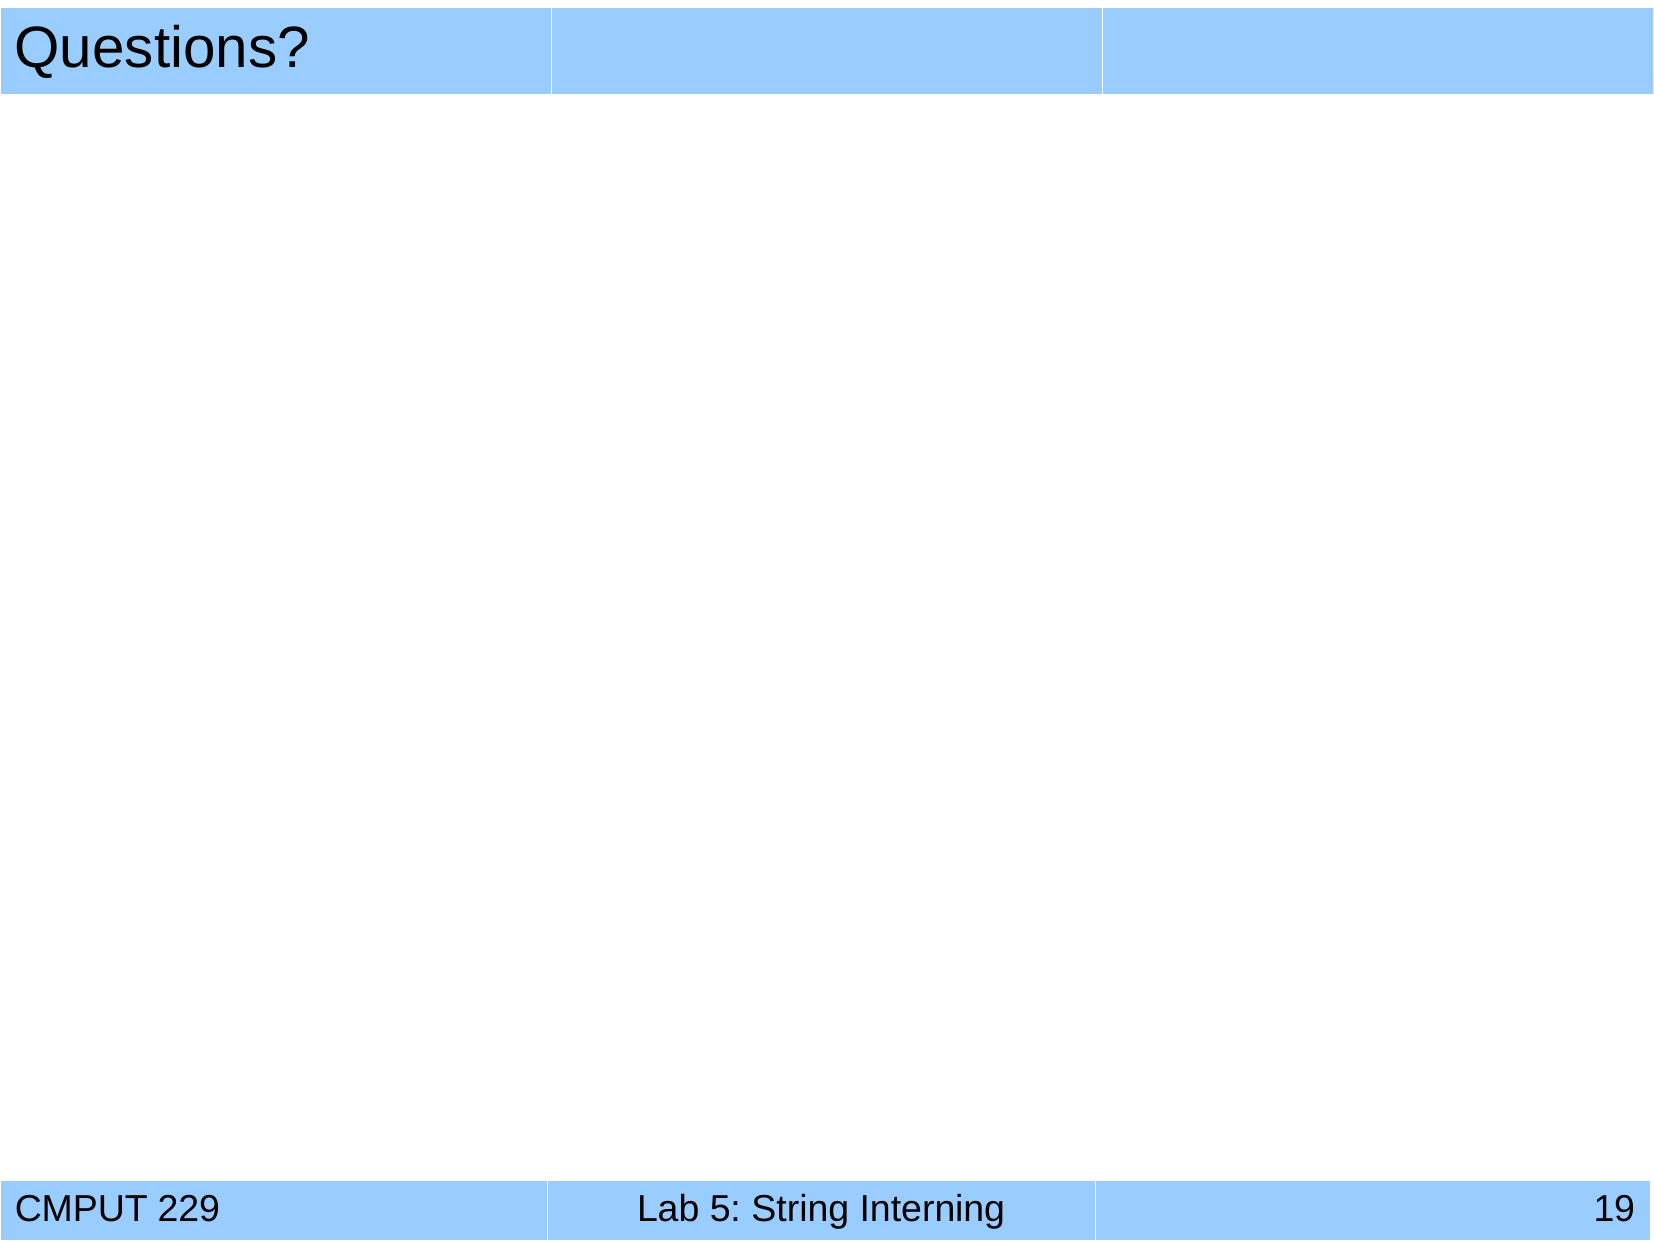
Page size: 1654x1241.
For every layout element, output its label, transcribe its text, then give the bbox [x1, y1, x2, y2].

table_header Lab 5: String Interning [548, 1181, 1095, 1240]
table_header [1103, 8, 1653, 94]
table_header Questions? [1, 8, 551, 94]
table_header CMPUT 229 [1, 1181, 547, 1240]
table_header <number> [1096, 1181, 1650, 1240]
table_header [552, 8, 1102, 94]
